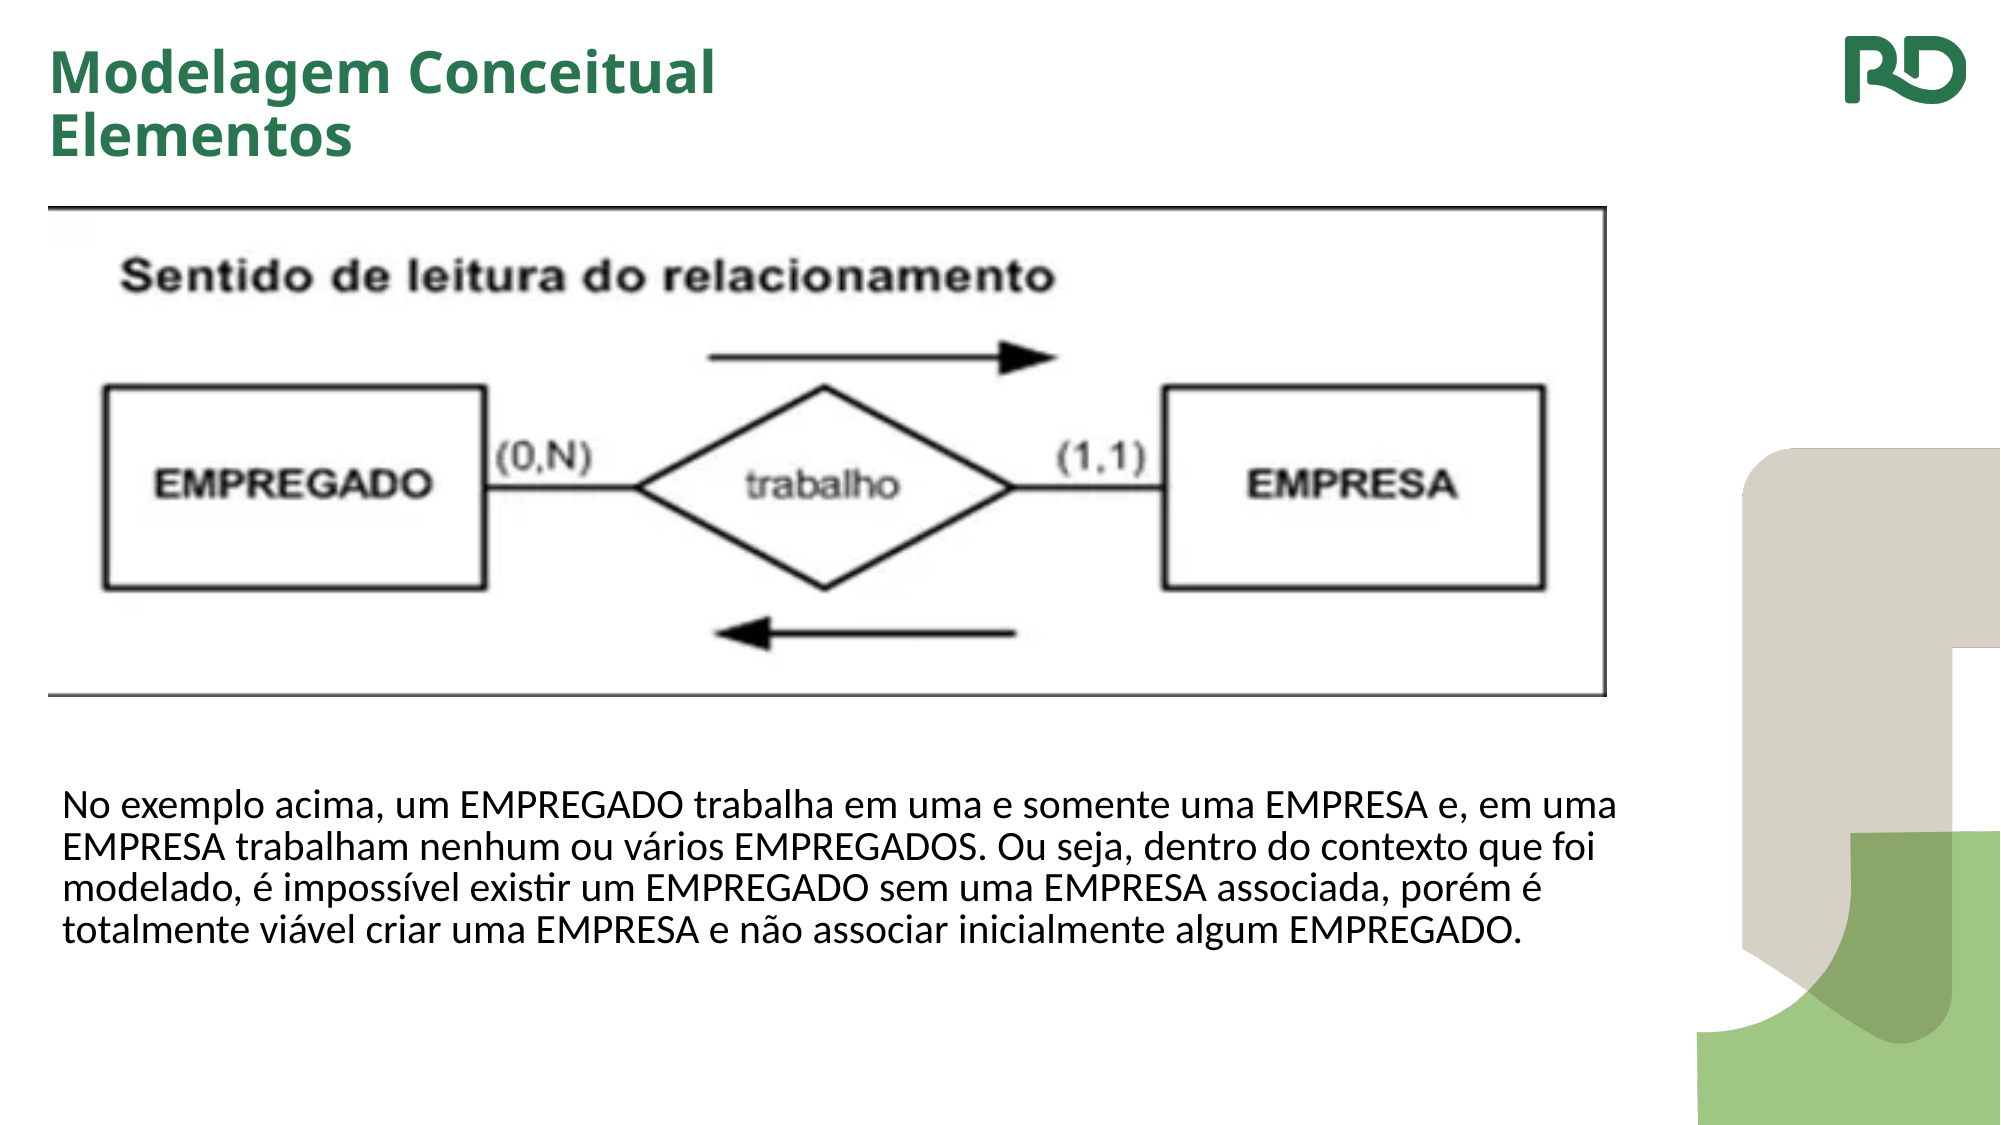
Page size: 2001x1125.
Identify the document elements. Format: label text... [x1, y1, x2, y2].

text_box No exemplo acima, um EMPREGADO trabalha em uma e somente uma EMPRESA e, em uma EMPRESA trabalham nenhum ou vários EMPREGADOS. Ou seja, dentro do contexto que foi modelado, é impossível existir um EMPREGADO sem uma EMPRESA associada, porém é totalmente viável criar uma EMPRESA e não associar inicialmente algum EMPREGADO. [47, 779, 1678, 962]
text_box Modelagem Conceitual Elementos [33, 35, 1477, 180]
picture [1683, 416, 2000, 1125]
picture [48, 206, 1607, 697]
